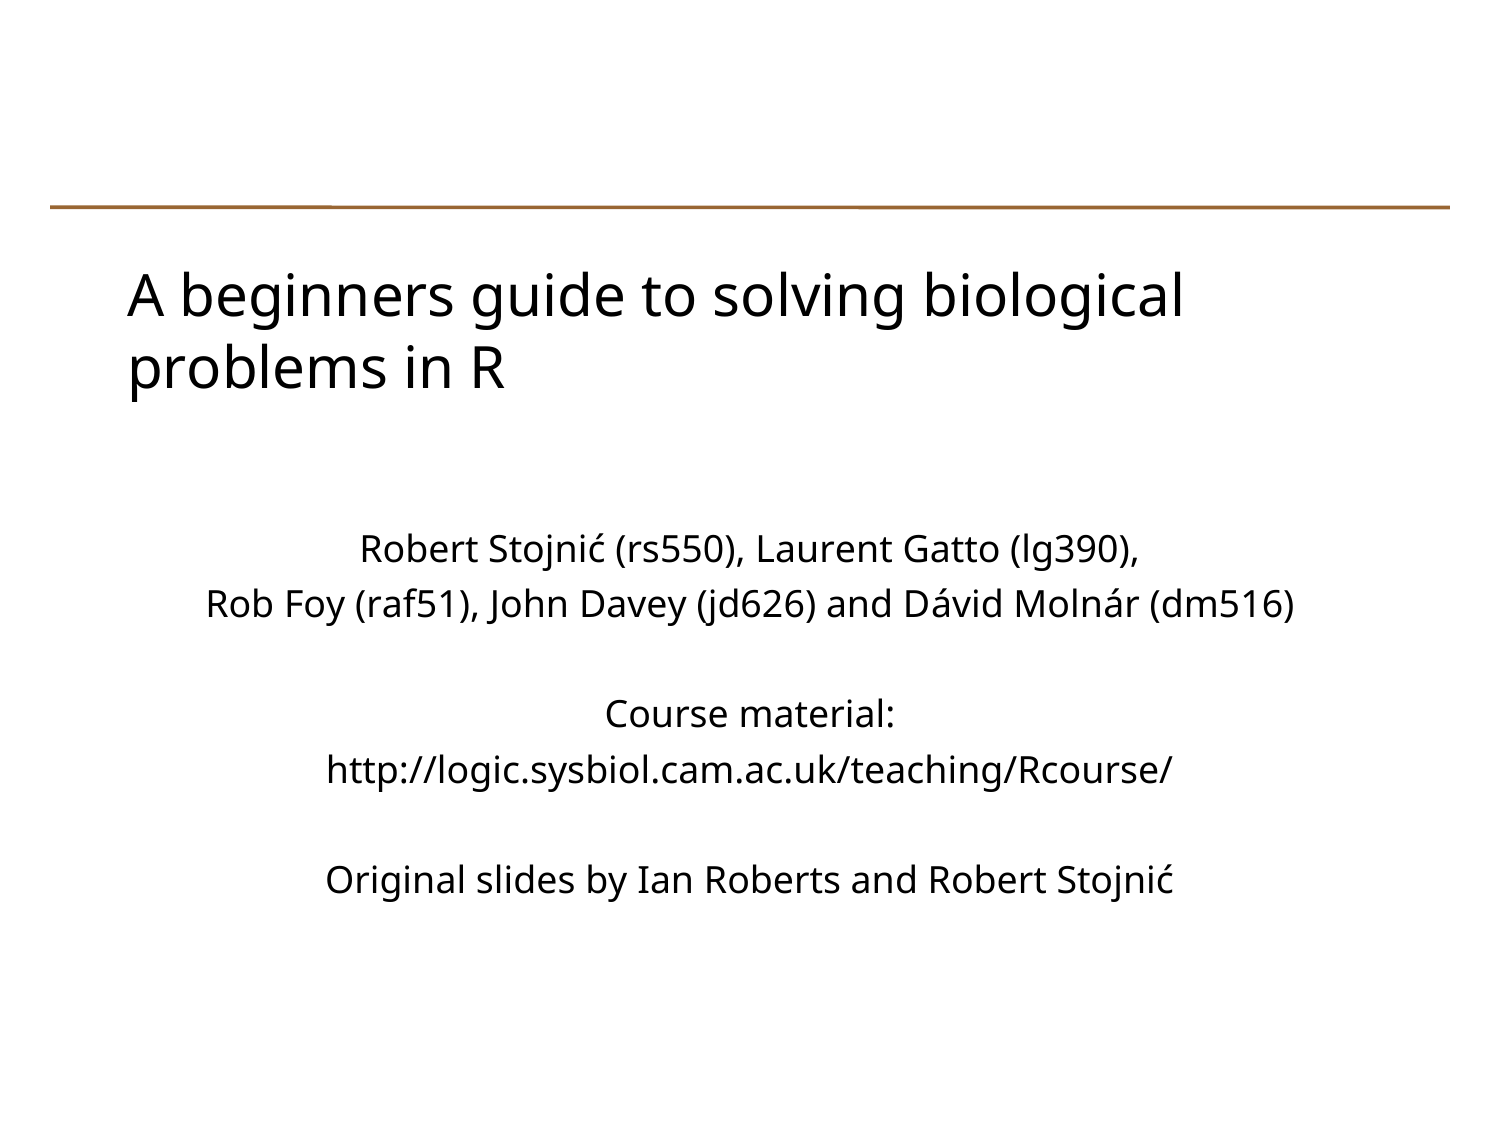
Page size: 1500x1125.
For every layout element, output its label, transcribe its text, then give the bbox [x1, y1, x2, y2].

text_box A beginners guide to solving biological problems in R [112, 207, 1388, 449]
text_box Robert Stojnić (rs550), Laurent Gatto (lg390), Rob Foy (raf51), John Davey (jd626) and Dávid Molnár (dm516) Course material: http://logic.sysbiol.cam.ac.uk/teaching/Rcourse/ Original slides by Ian Roberts and Robert Stojnić [85, 523, 1415, 917]
